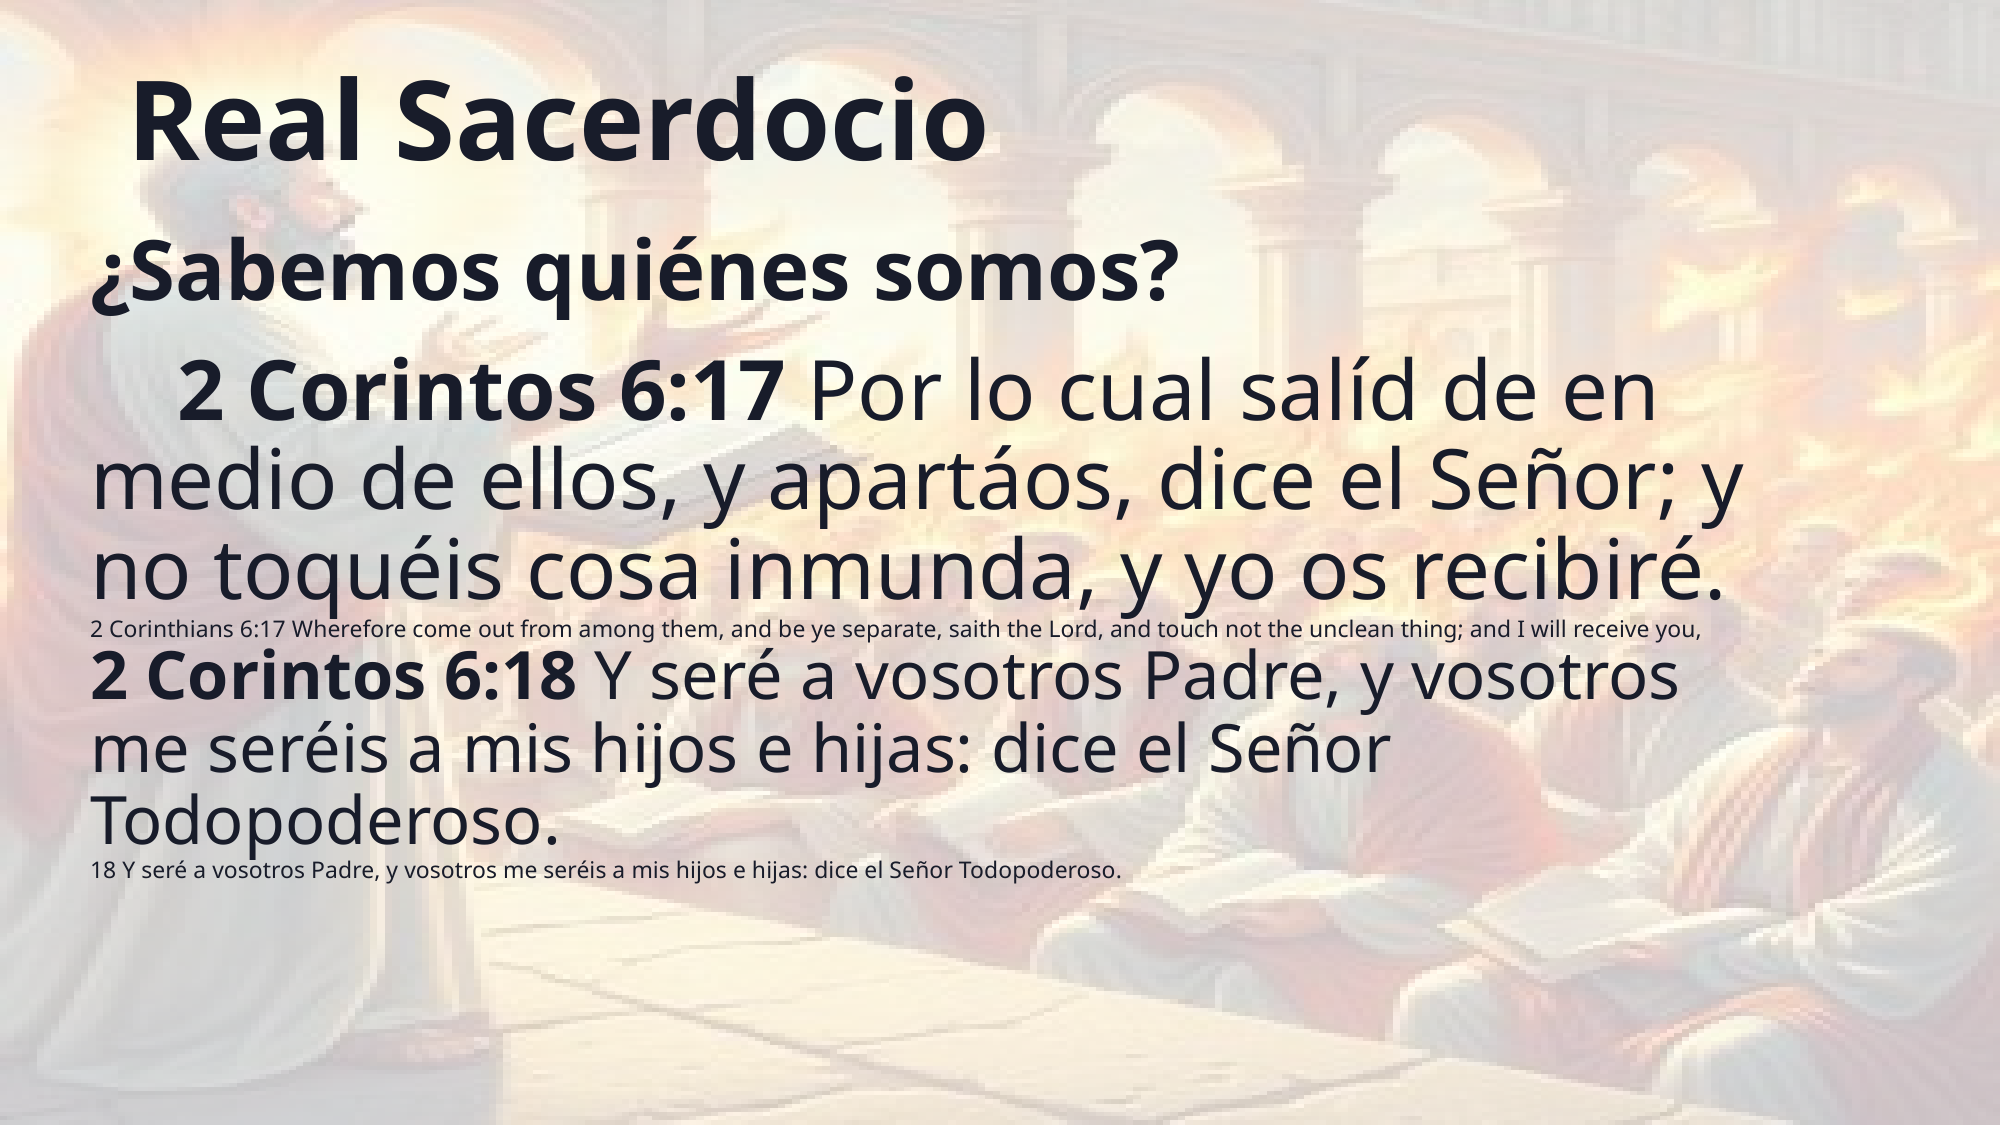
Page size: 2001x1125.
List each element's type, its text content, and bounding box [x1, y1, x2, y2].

list ¿Sabemos quiénes somos? 2 Corintos 6:17 Por lo cual salíd de en medio de ellos, y apartáos, dice el Señor; y no toquéis cosa inmunda, y yo os recibiré. 2 Corinthians 6:17 Wherefore come out from among them, and be ye separate, saith the Lord, and touch not the unclean thing; and I will receive you, 2 Corintos 6:18 Y seré a vosotros Padre, y vosotros me seréis a mis hijos e hijas: dice el Señor Todopoderoso. 18 Y seré a vosotros Padre, y vosotros me seréis a mis hijos e hijas: dice el Señor Todopoderoso. [75, 221, 1800, 1047]
title Real Sacerdocio [112, 7, 1838, 225]
